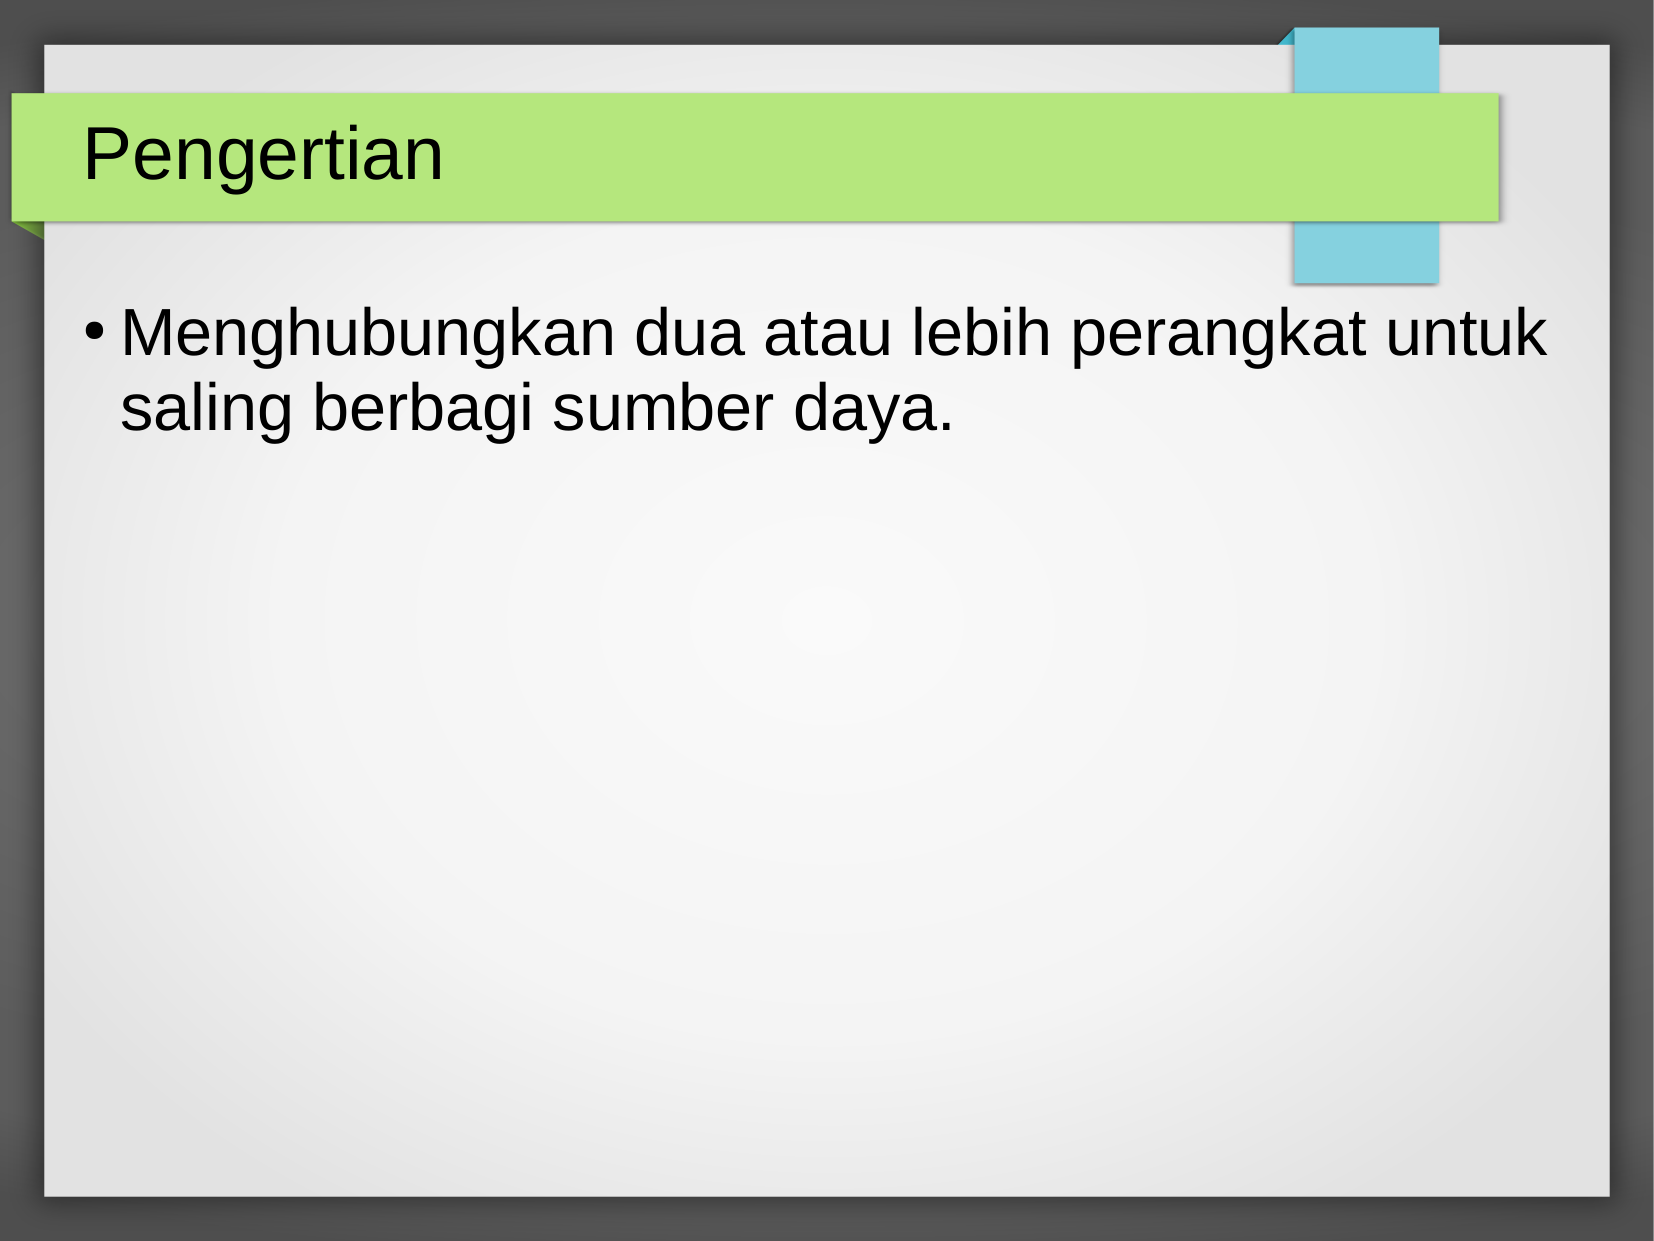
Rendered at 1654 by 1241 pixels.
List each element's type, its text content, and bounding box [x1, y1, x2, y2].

picture [0, 0, 1654, 1241]
subtitle Menghubungkan dua atau lebih perangkat untuk saling berbagi sumber daya. [82, 295, 1571, 1015]
title Pengertian [82, 94, 1264, 213]
